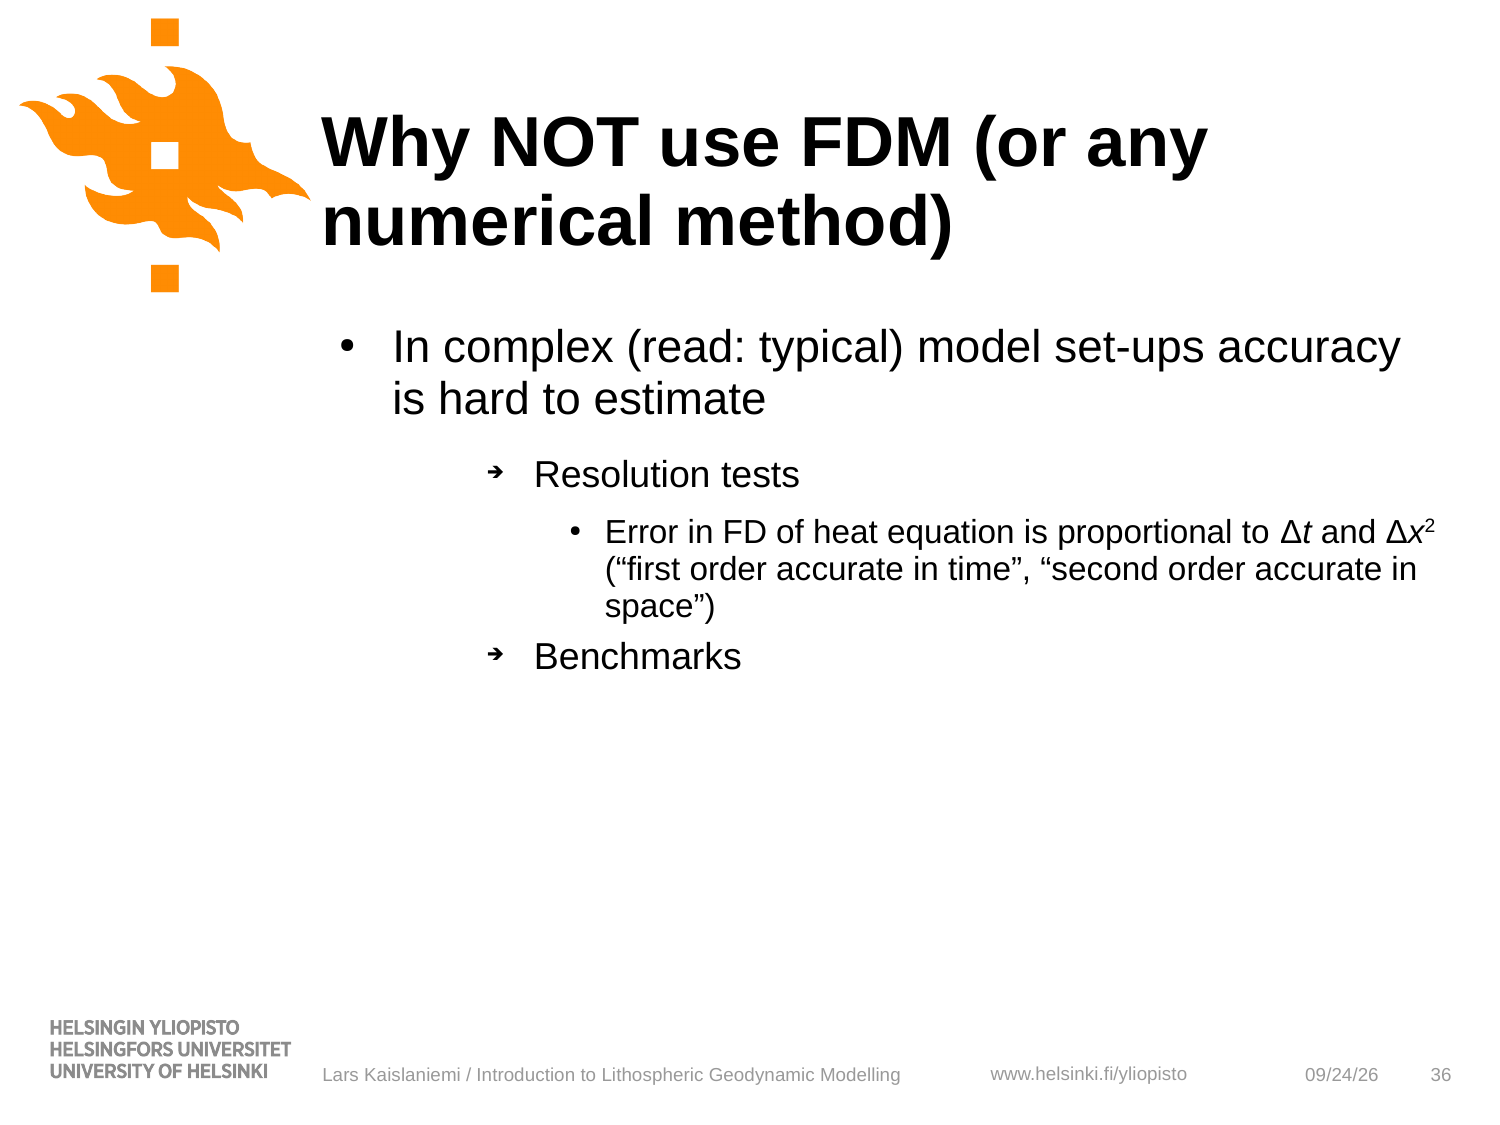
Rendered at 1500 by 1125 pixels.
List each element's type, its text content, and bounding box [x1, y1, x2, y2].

picture [0, 0, 337, 318]
title Why NOT use FDM (or any numerical method) [321, 87, 1447, 276]
list In complex (read: typical) model set-ups accuracy is hard to estimate Resolution tests Error in FD of heat equation is proportional to Δt and Δx2 (“first order accurate in time”, “second order accurate in space”) Benchmarks [321, 321, 1447, 974]
picture [32, 1001, 309, 1096]
